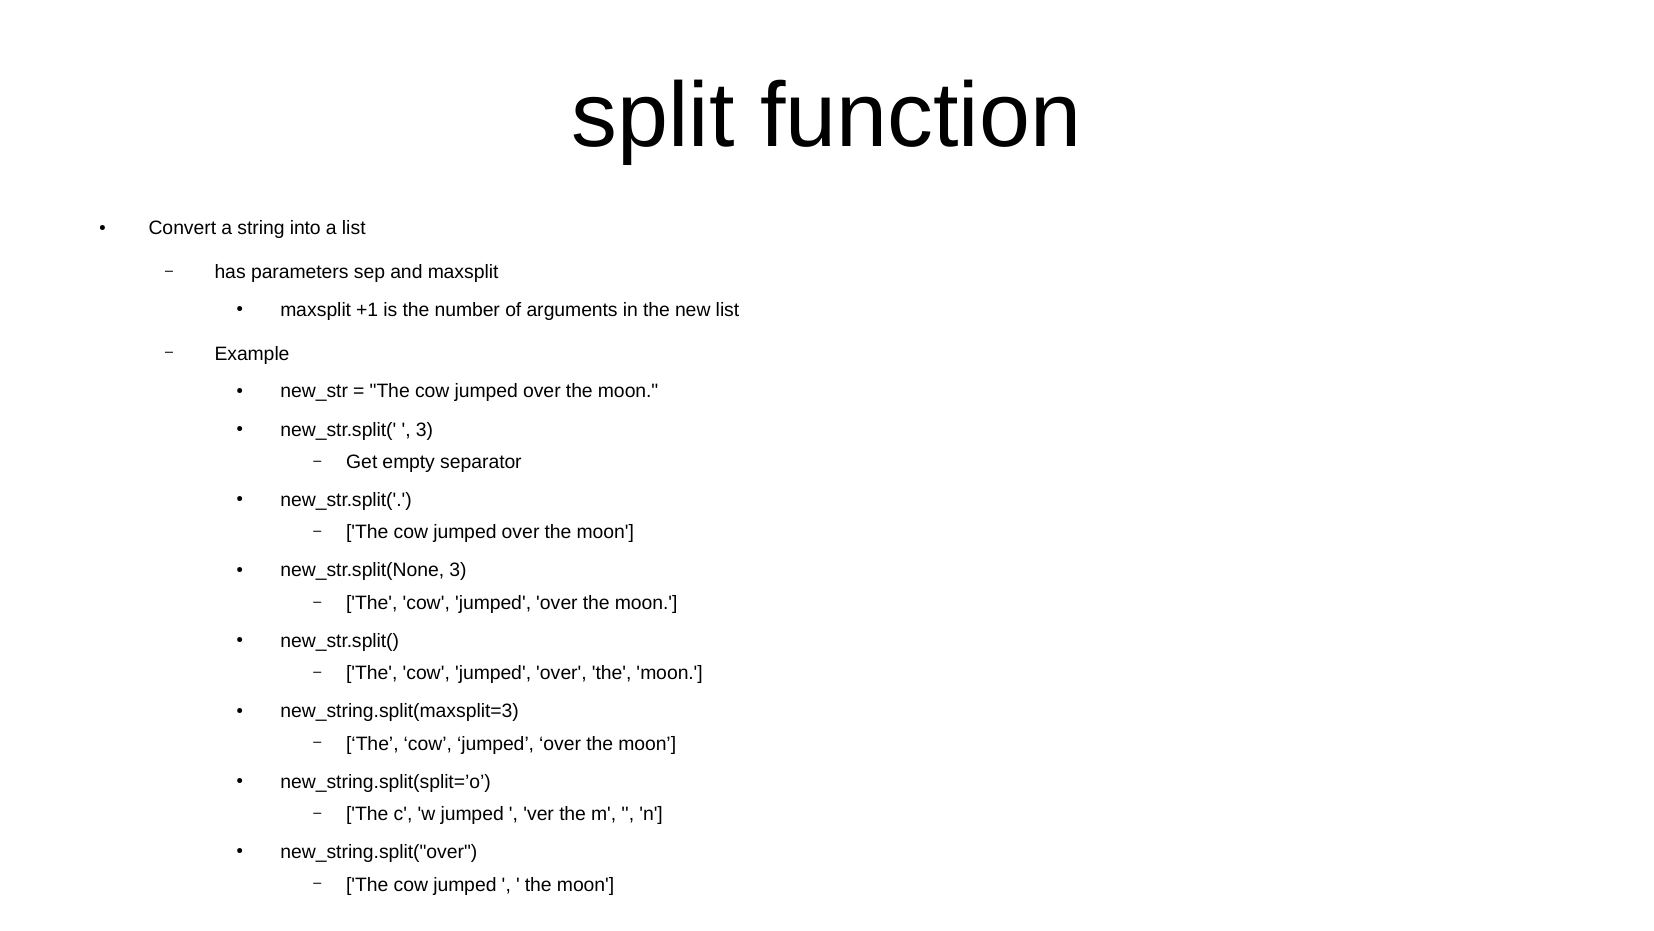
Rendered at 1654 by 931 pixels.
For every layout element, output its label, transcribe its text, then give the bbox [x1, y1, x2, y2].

list Convert a string into a list has parameters sep and maxsplit maxsplit +1 is the number of arguments in the new list Example new_str = "The cow jumped over the moon." new_str.split(' ', 3) Get empty separator new_str.split('.') ['The cow jumped over the moon'] new_str.split(None, 3) ['The', 'cow', 'jumped', 'over the moon.'] new_str.split() ['The', 'cow', 'jumped', 'over', 'the', 'moon.'] new_string.split(maxsplit=3) [‘The’, ‘cow’, ‘jumped’, ‘over the moon’] new_string.split(split=’o’) ['The c', 'w jumped ', 'ver the m', '', 'n'] new_string.split("over") ['The cow jumped ', ' the moon'] [82, 217, 1571, 901]
title split function [82, 37, 1571, 193]
